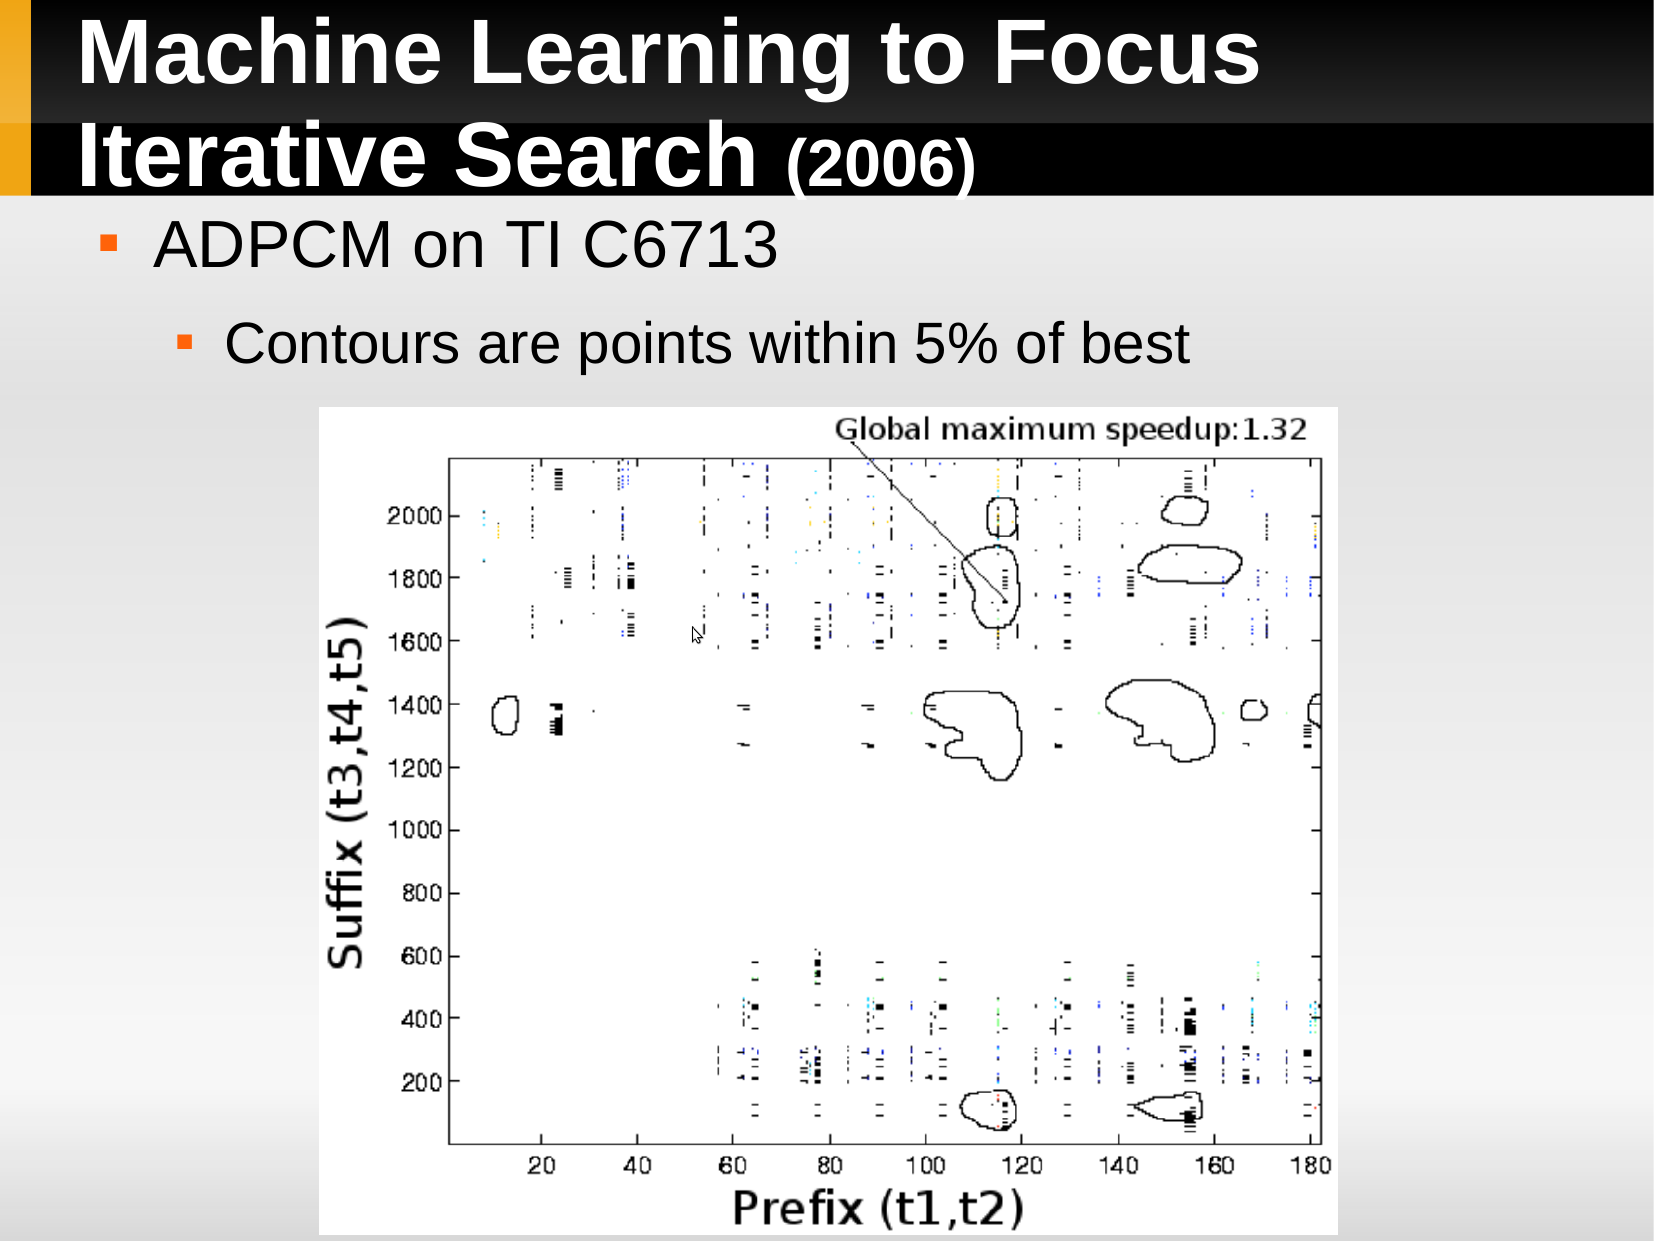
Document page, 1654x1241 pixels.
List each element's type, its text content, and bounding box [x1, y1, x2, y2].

title Machine Learning to Focus Iterative Search (2006) [76, 0, 1565, 222]
list ADPCM on TI C6713 Contours are points within 5% of best [82, 206, 1571, 414]
picture [0, 0, 1654, 1241]
